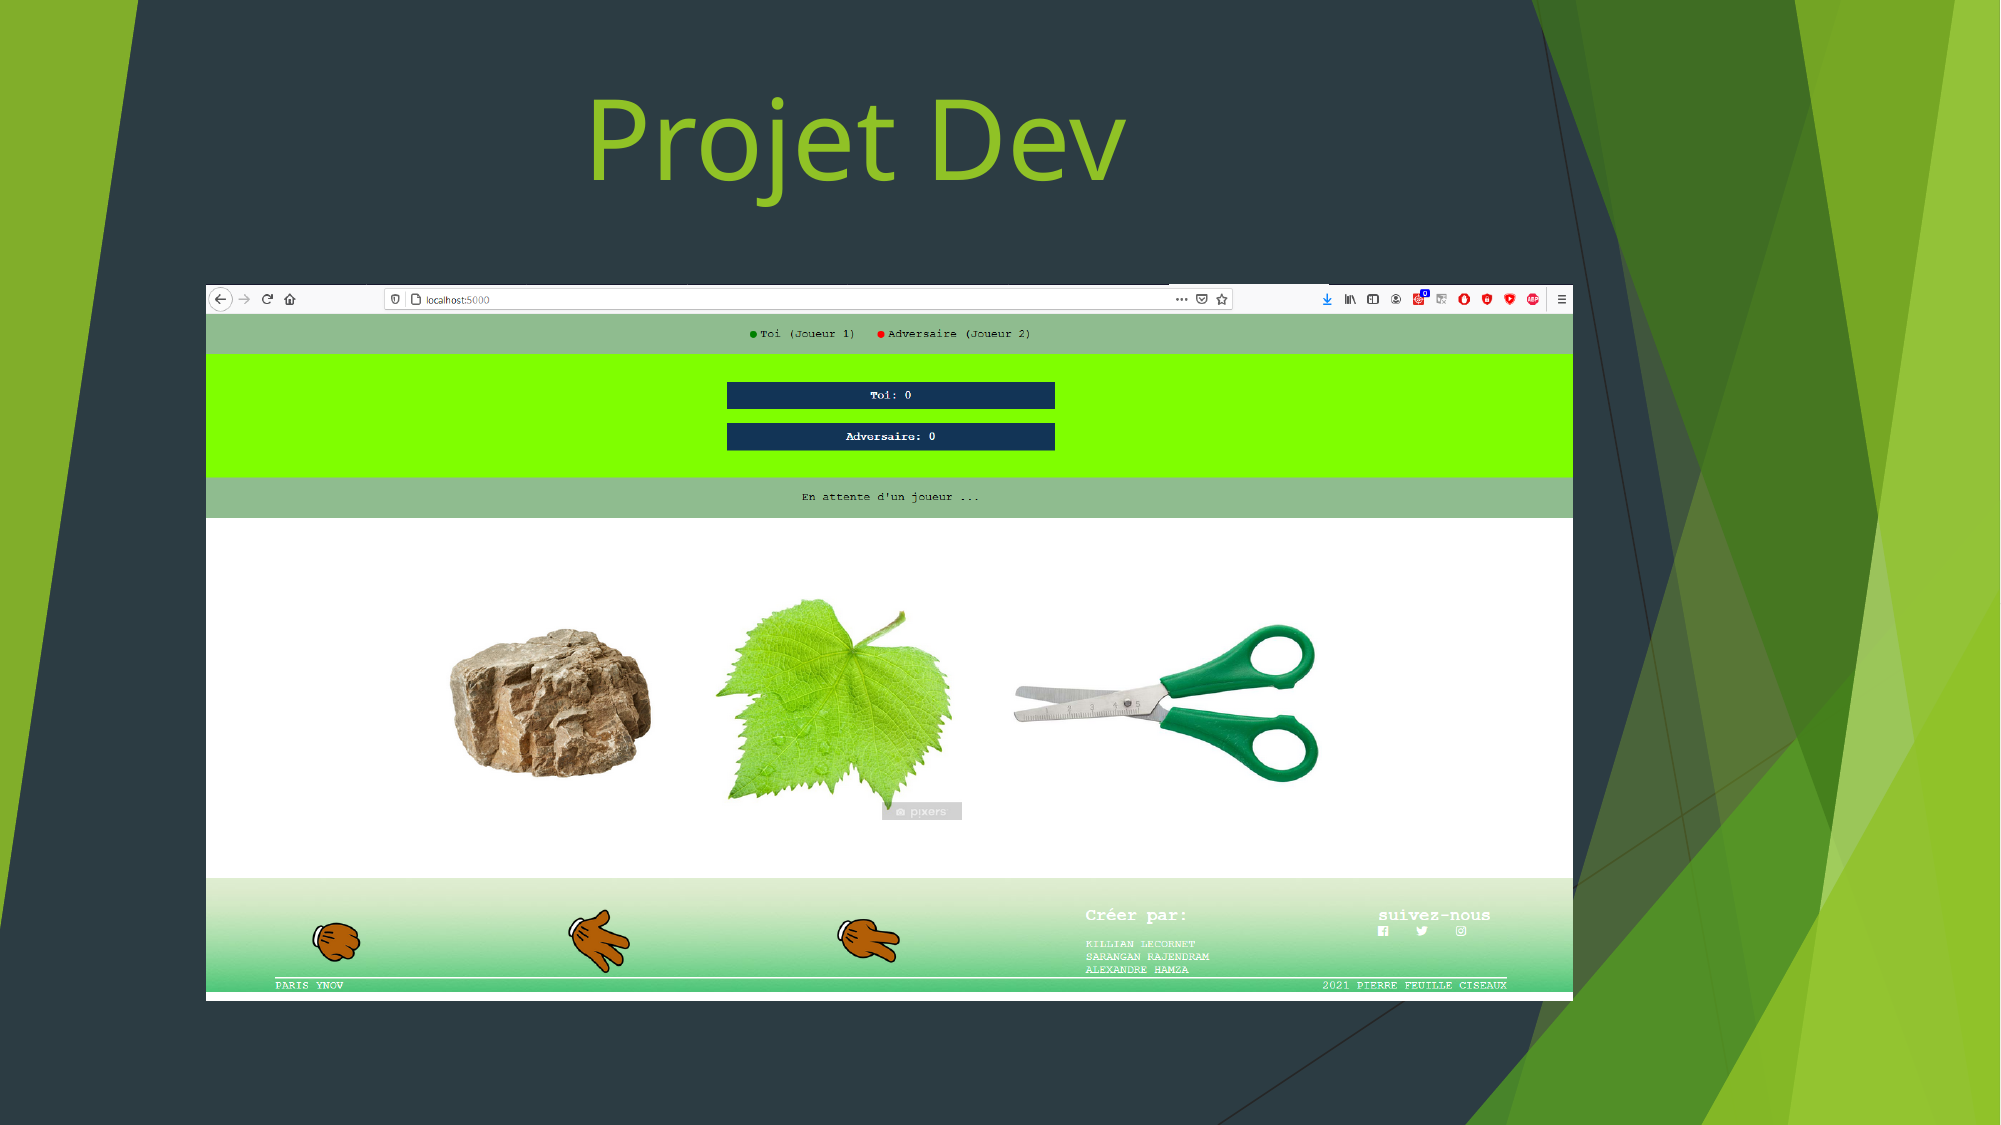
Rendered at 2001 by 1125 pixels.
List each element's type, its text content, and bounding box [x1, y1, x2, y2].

title Projet Dev [0, 0, 1711, 211]
picture [206, 284, 1573, 1002]
